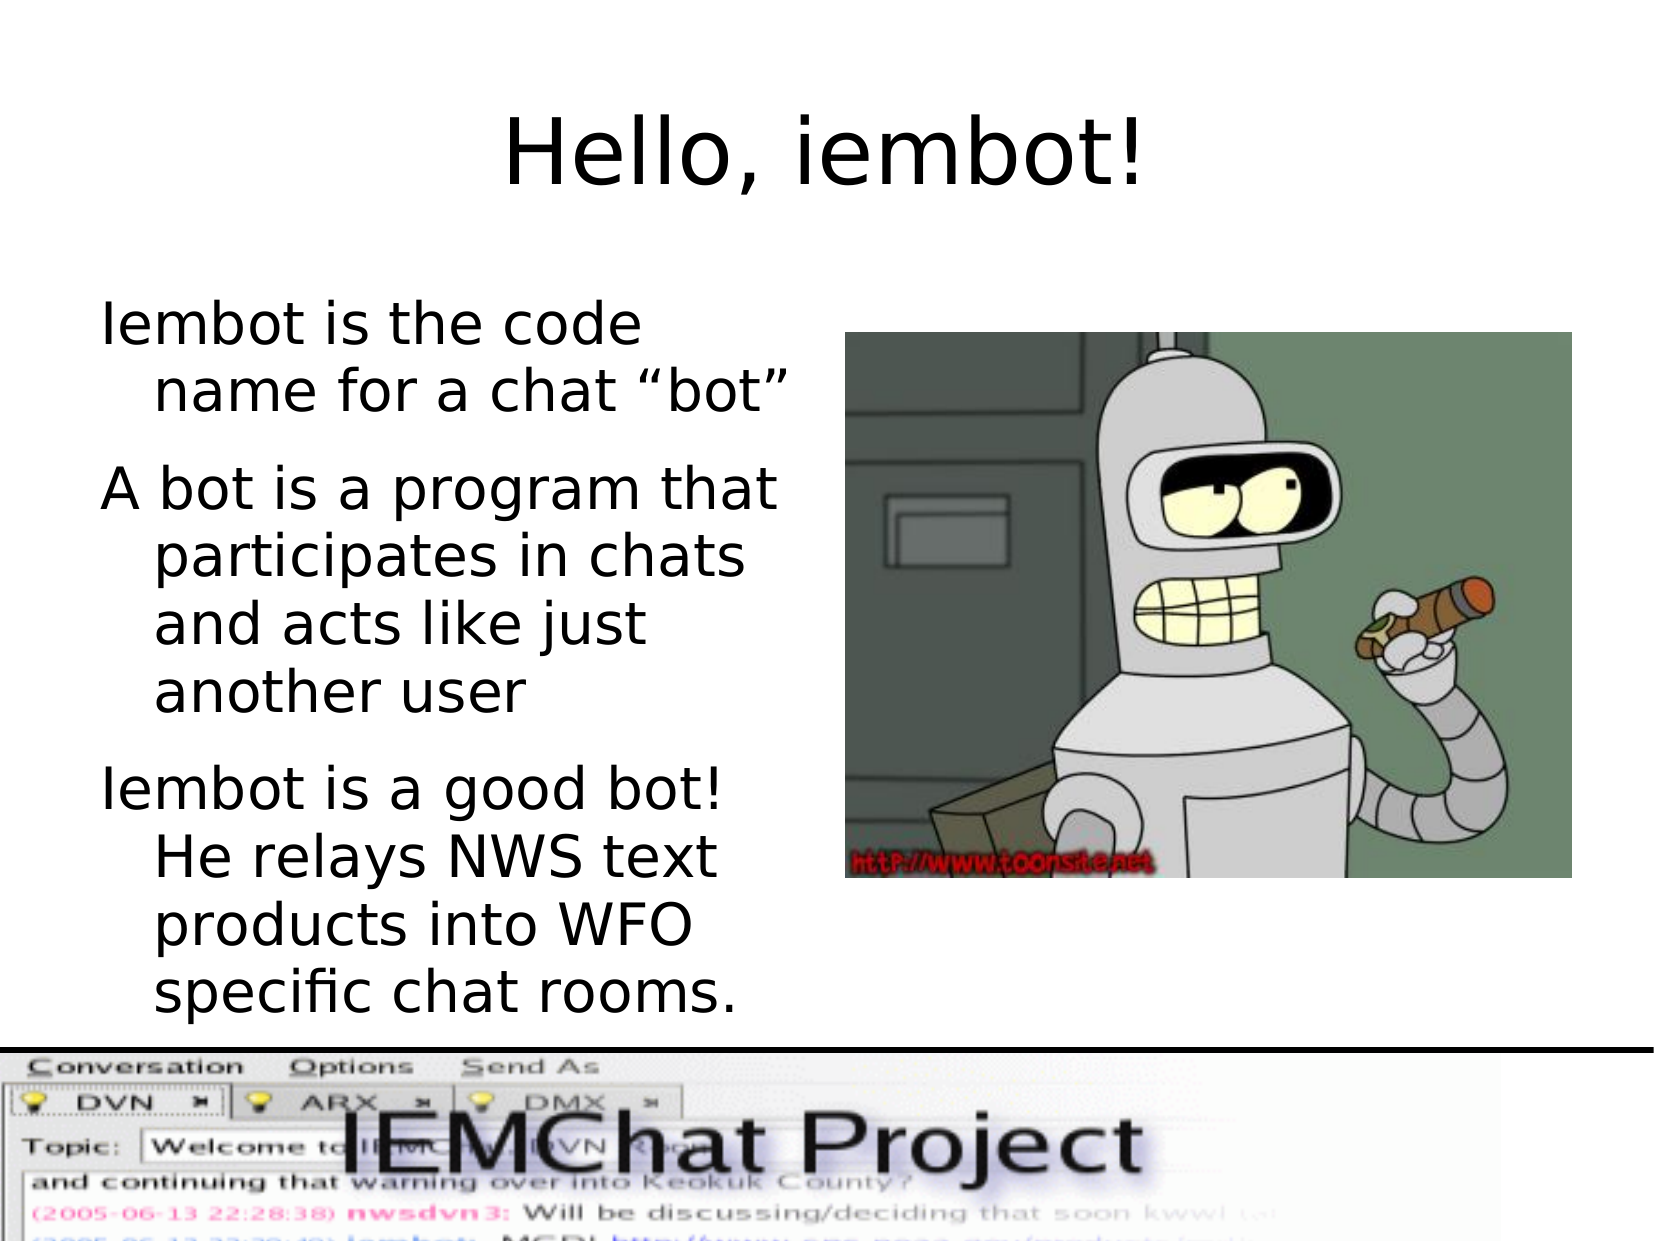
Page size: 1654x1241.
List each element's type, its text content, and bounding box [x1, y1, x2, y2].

picture [845, 332, 1572, 878]
title Hello, iembot! [82, 49, 1571, 257]
picture [0, 1053, 1501, 1241]
list Iembot is the code name for a chat “bot” A bot is a program that participates in chats and acts like just another user Iembot is a good bot! He relays NWS text products into WFO specific chat rooms. [82, 290, 809, 1109]
